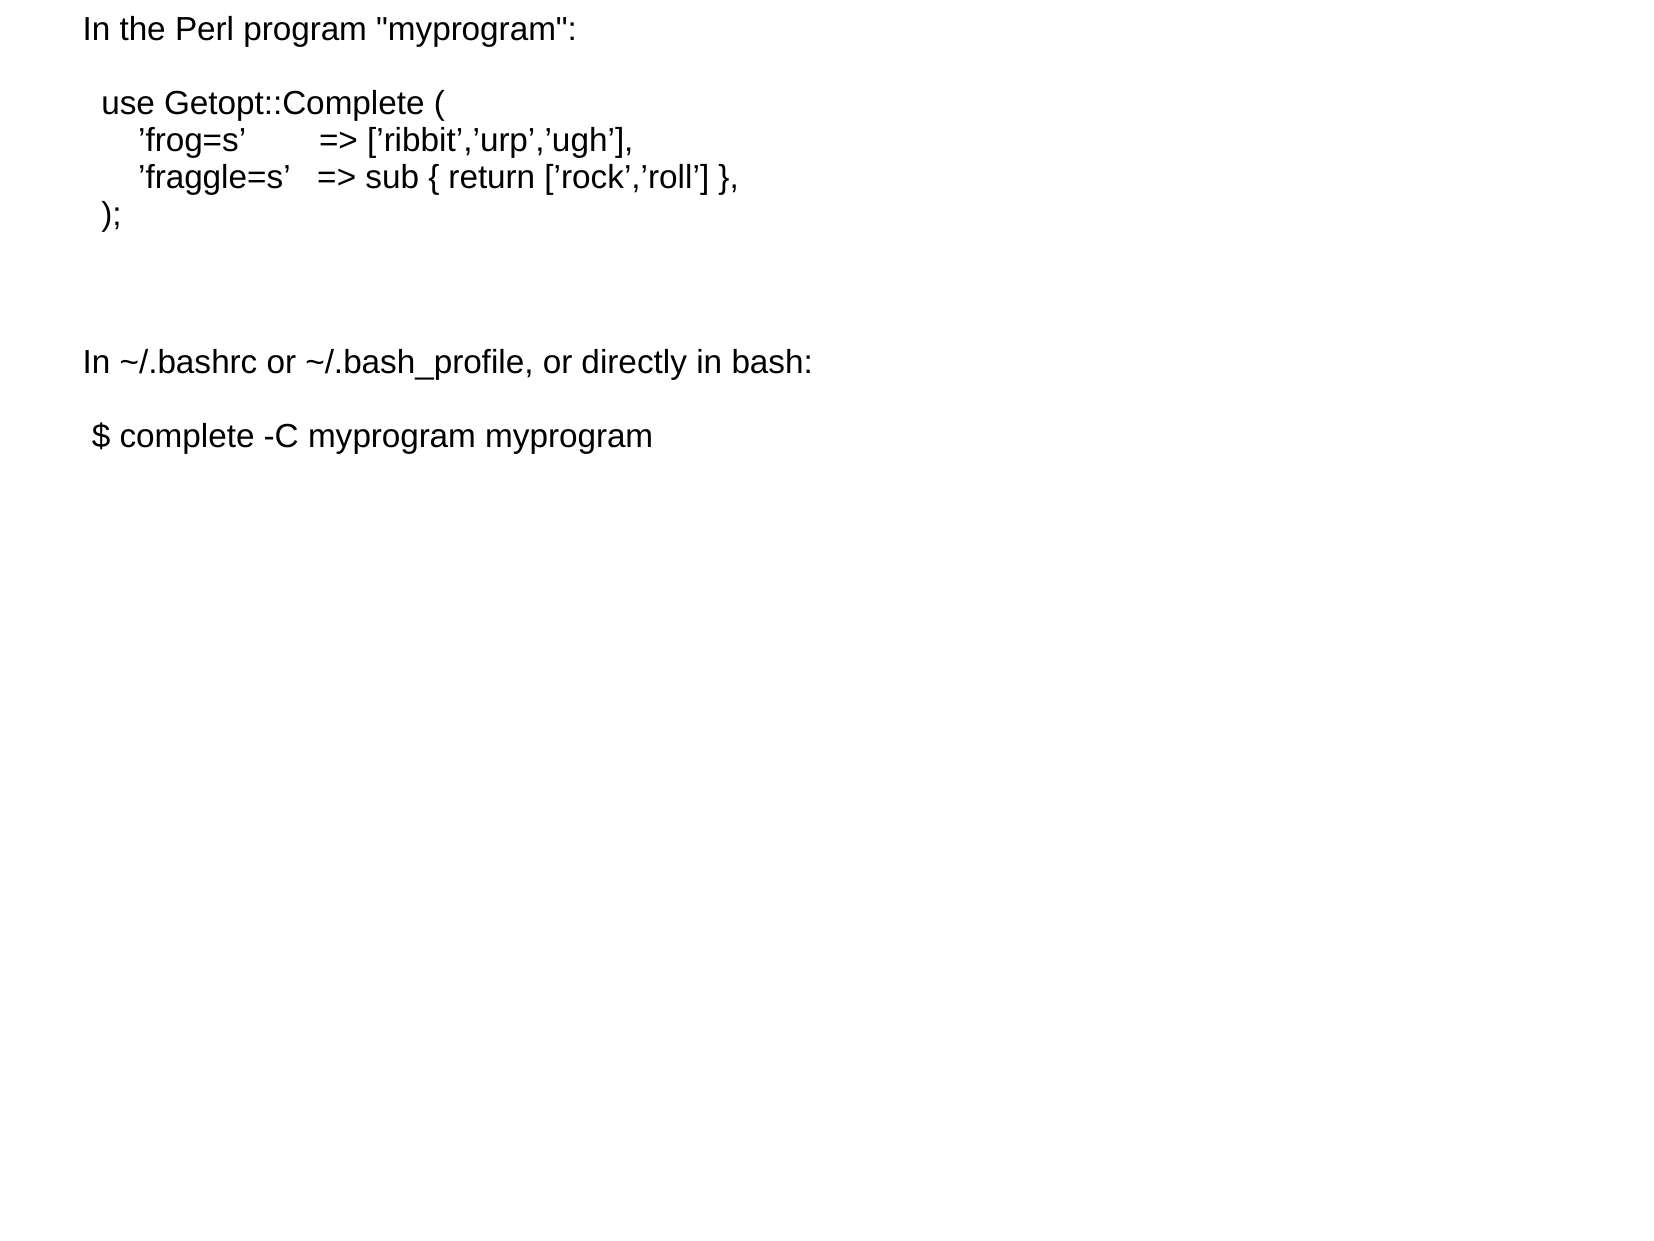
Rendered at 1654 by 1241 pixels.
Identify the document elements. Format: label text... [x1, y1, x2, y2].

subtitle In the Perl program "myprogram": use Getopt::Complete ( ’frog=s’ => [’ribbit’,’urp’,’ugh’], ’fraggle=s’ => sub { return [’rock’,’roll’] }, ); In ~/.bashrc or ~/.bash_profile, or directly in bash: $ complete ‐C myprogram myprogram [82, 10, 1571, 1070]
